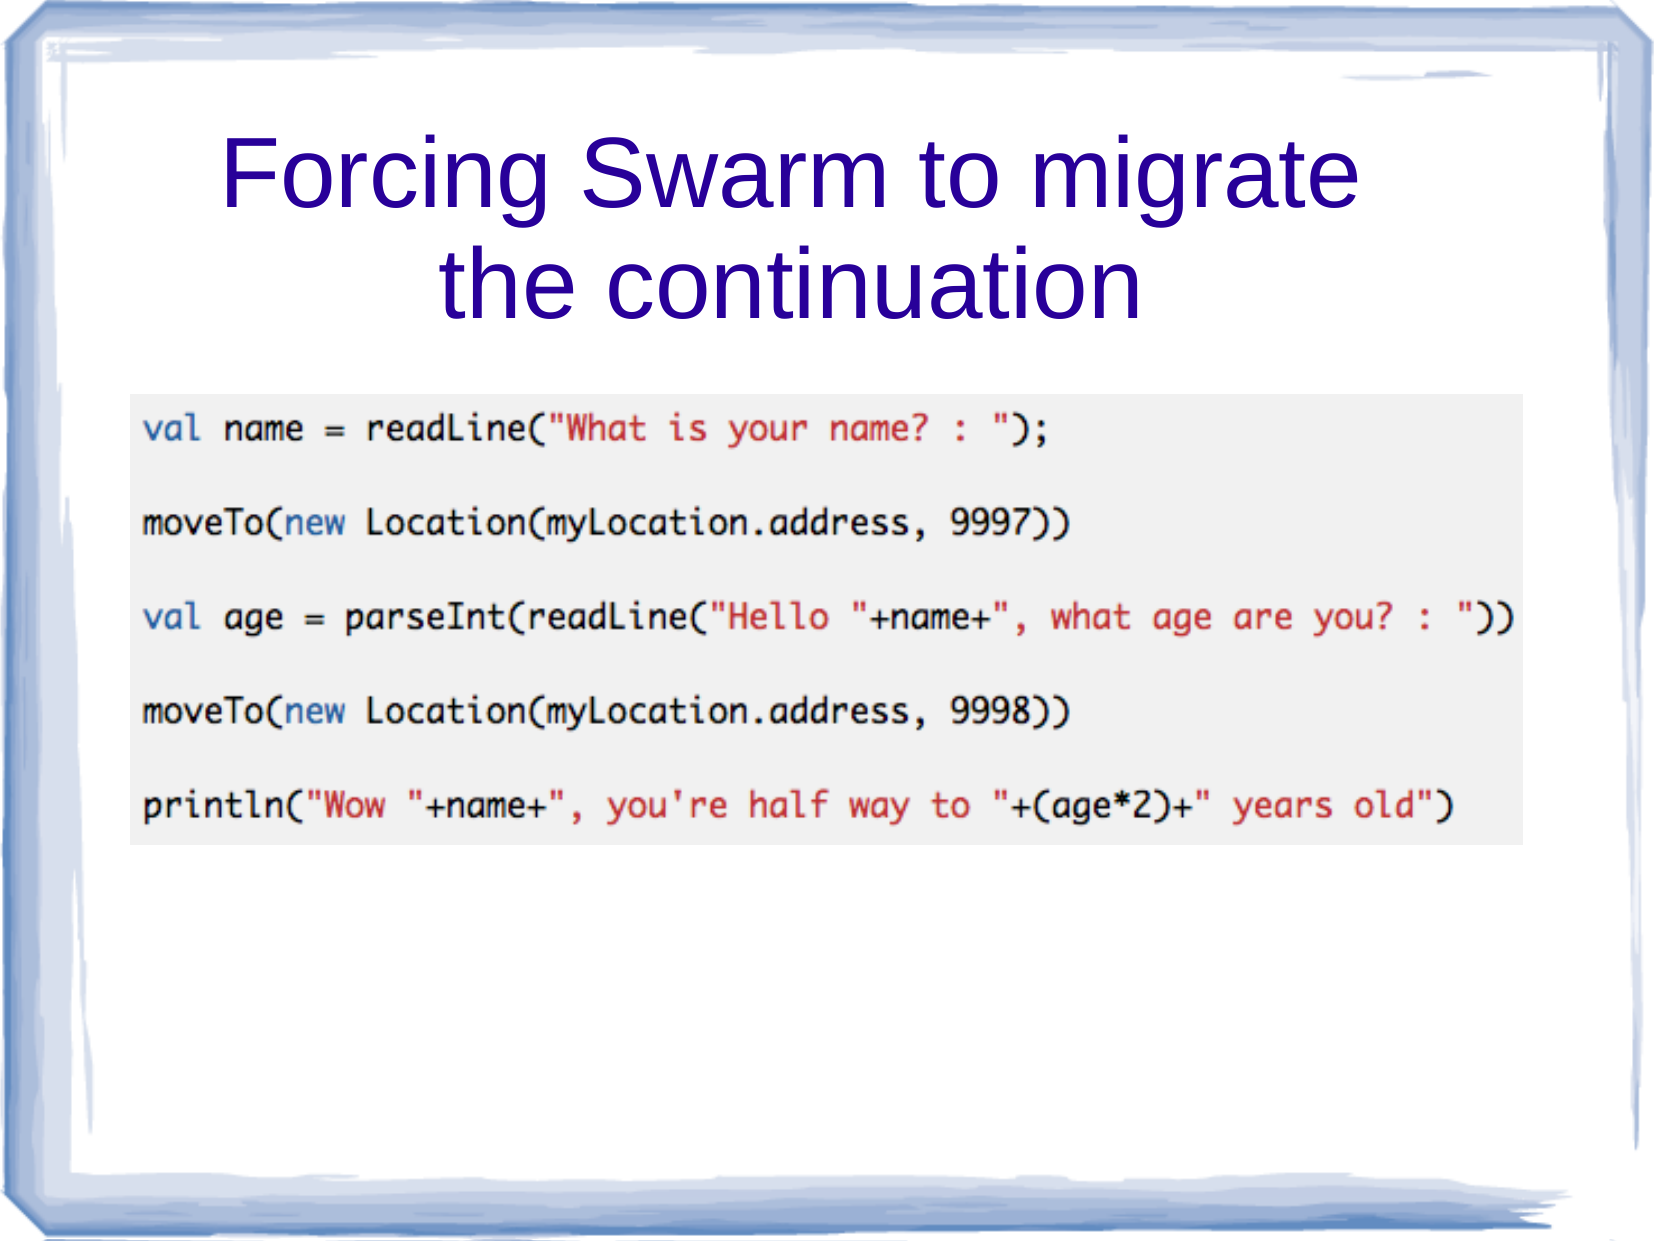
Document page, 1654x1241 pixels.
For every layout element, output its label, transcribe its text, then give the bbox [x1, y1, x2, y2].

title Forcing Swarm to migrate the continuation [195, 75, 1388, 382]
picture [0, 0, 1654, 1241]
